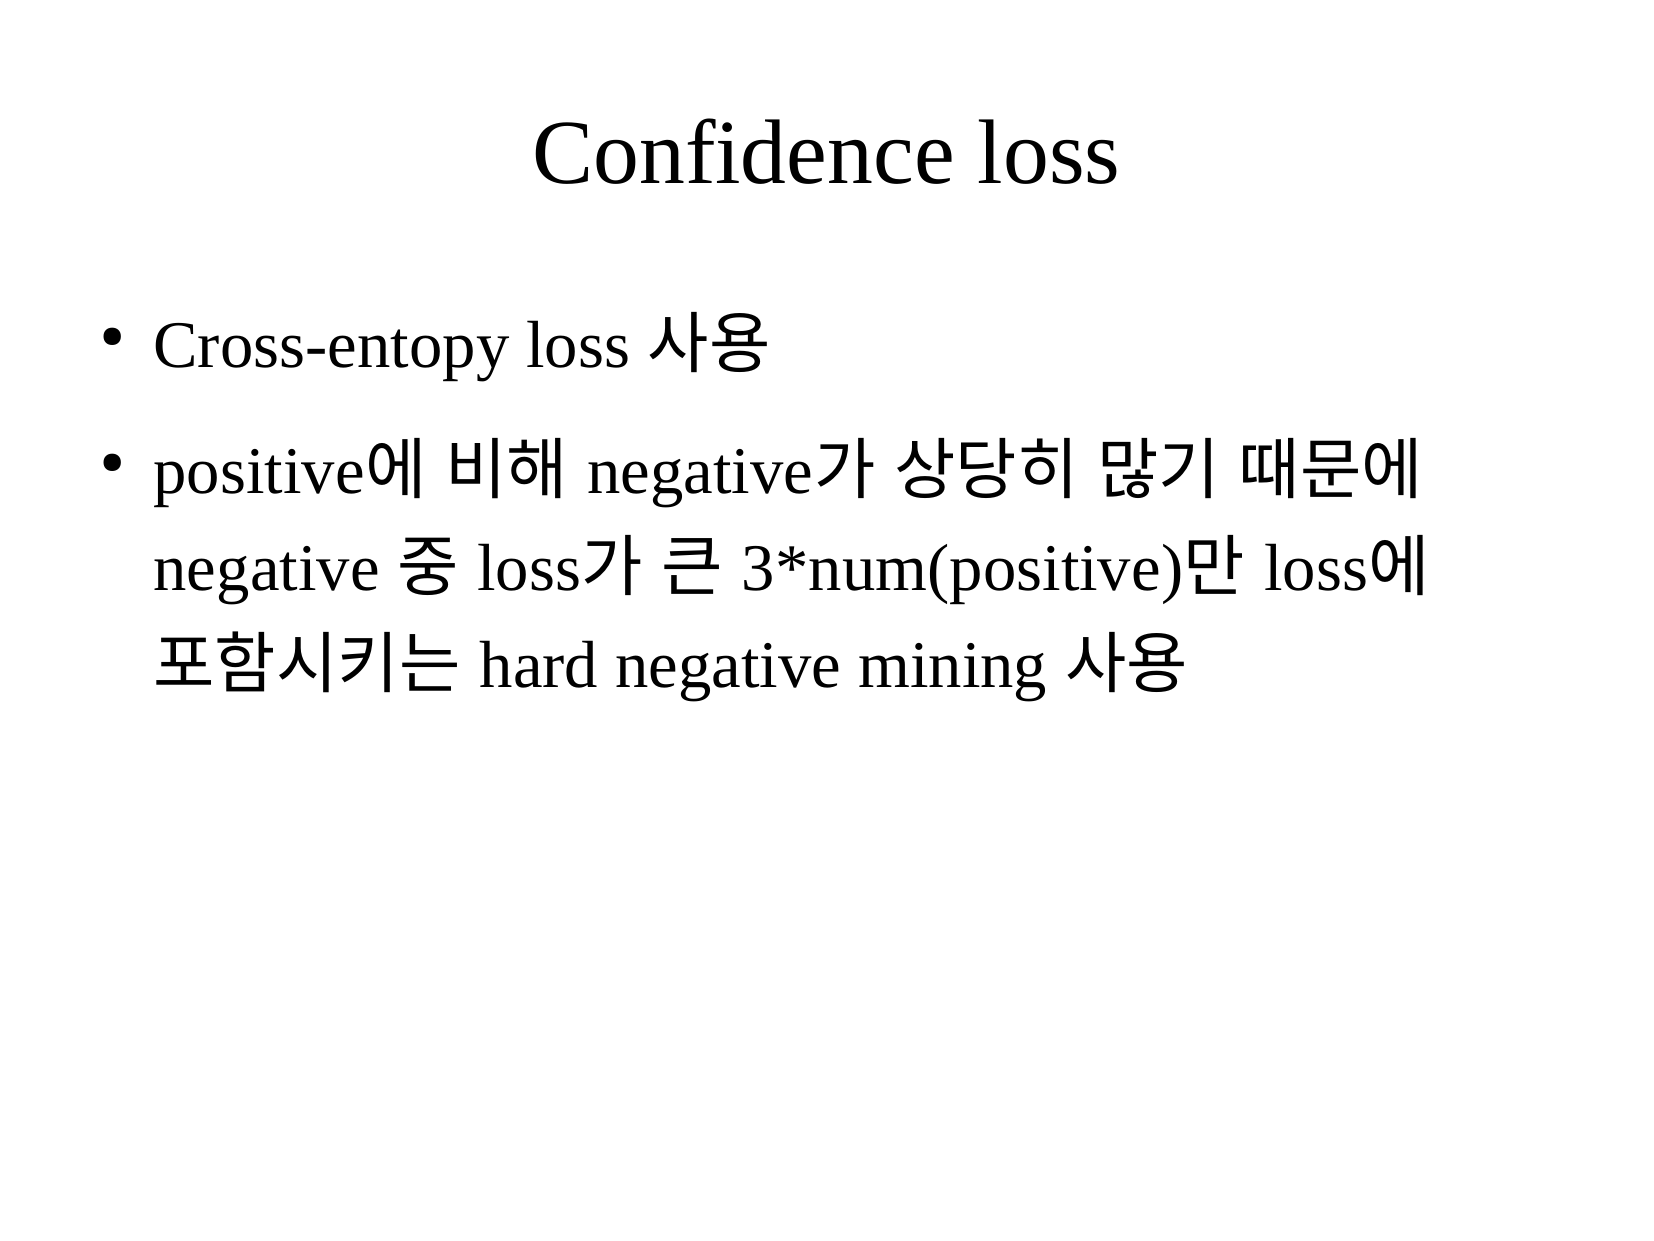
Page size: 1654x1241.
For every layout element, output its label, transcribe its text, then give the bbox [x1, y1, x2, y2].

title Confidence loss [82, 49, 1571, 257]
list Cross-entopy loss 사용 positive에 비해 negative가 상당히 많기 때문에 negative 중 loss가 큰 3*num(positive)만 loss에 포함시키는 hard negative mining 사용 [82, 290, 1571, 1010]
